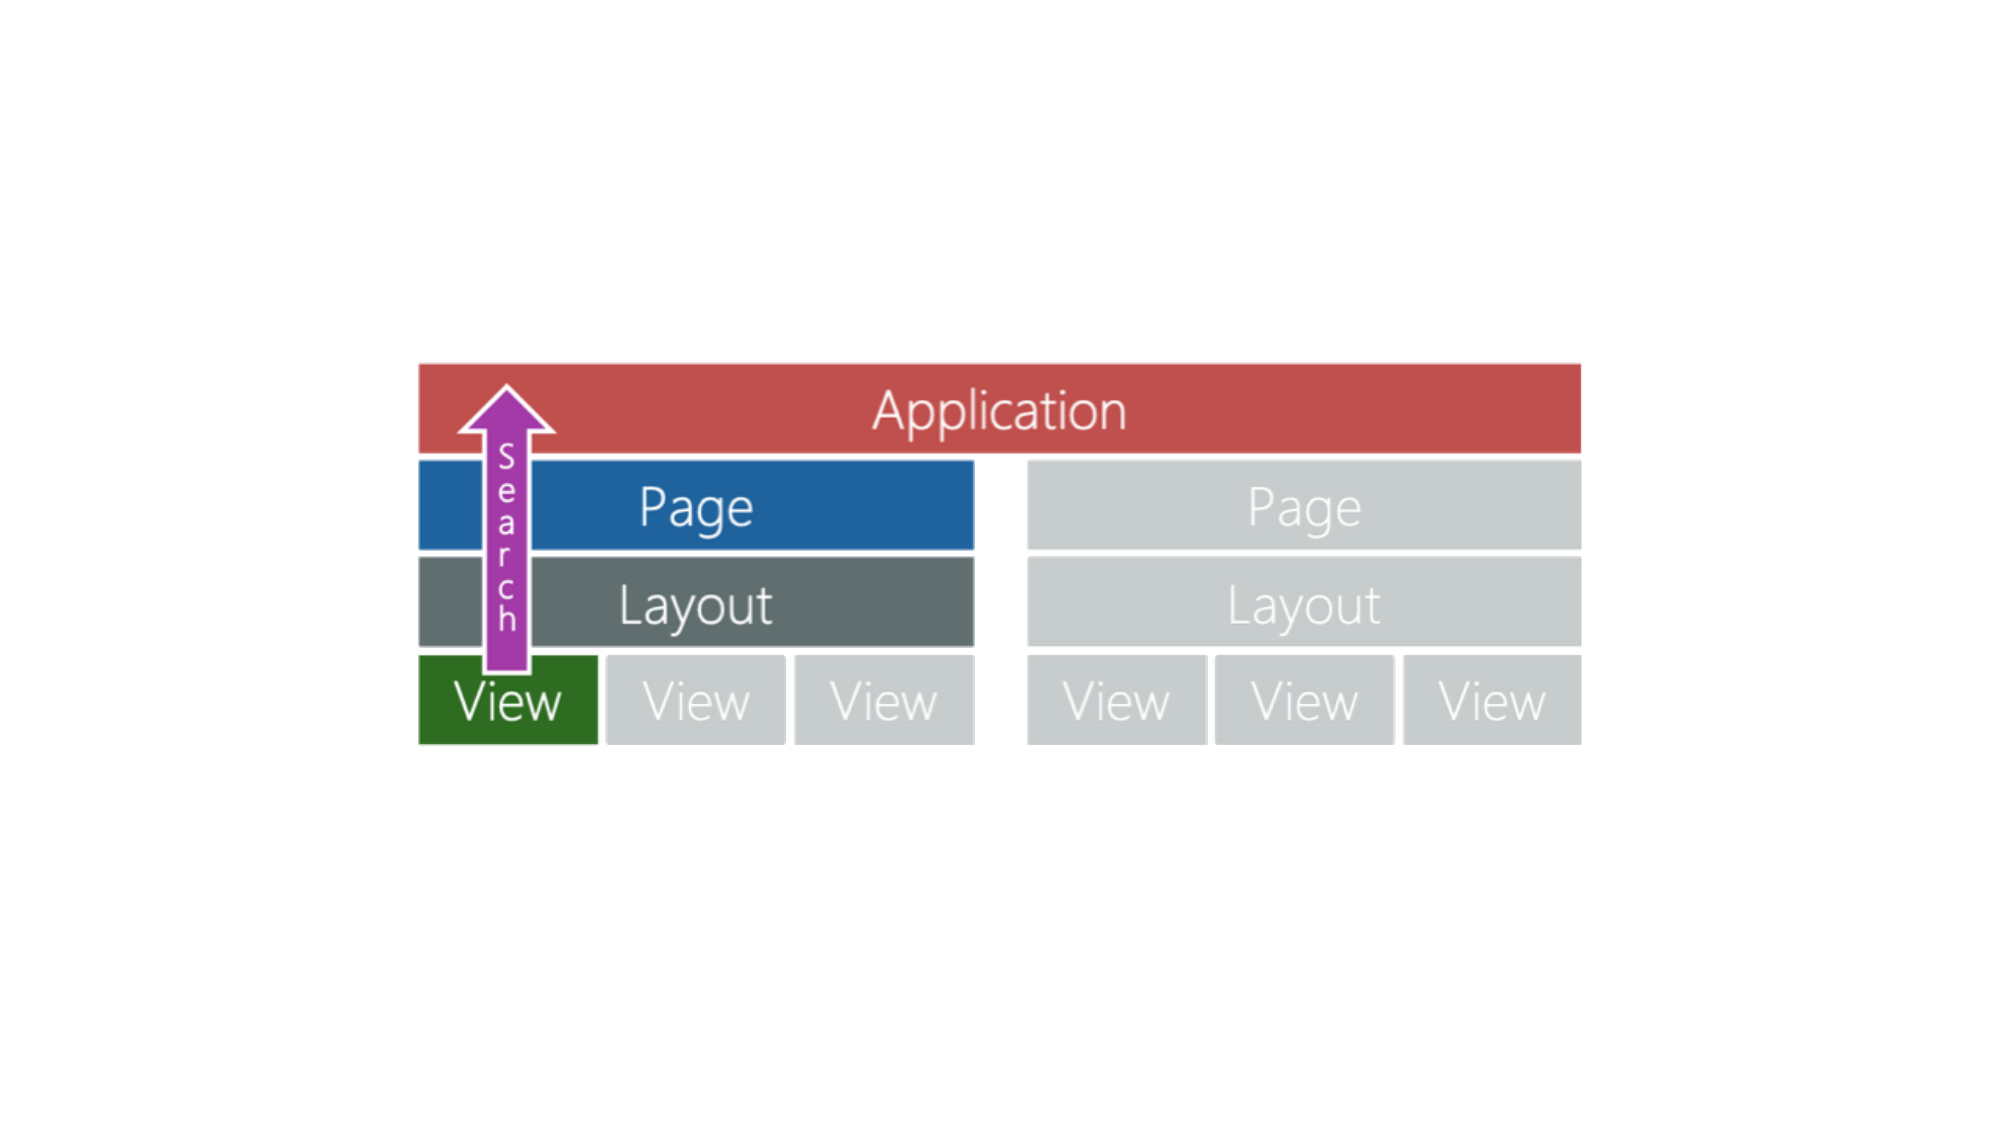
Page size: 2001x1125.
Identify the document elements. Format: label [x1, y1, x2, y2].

picture [414, 360, 1586, 765]
